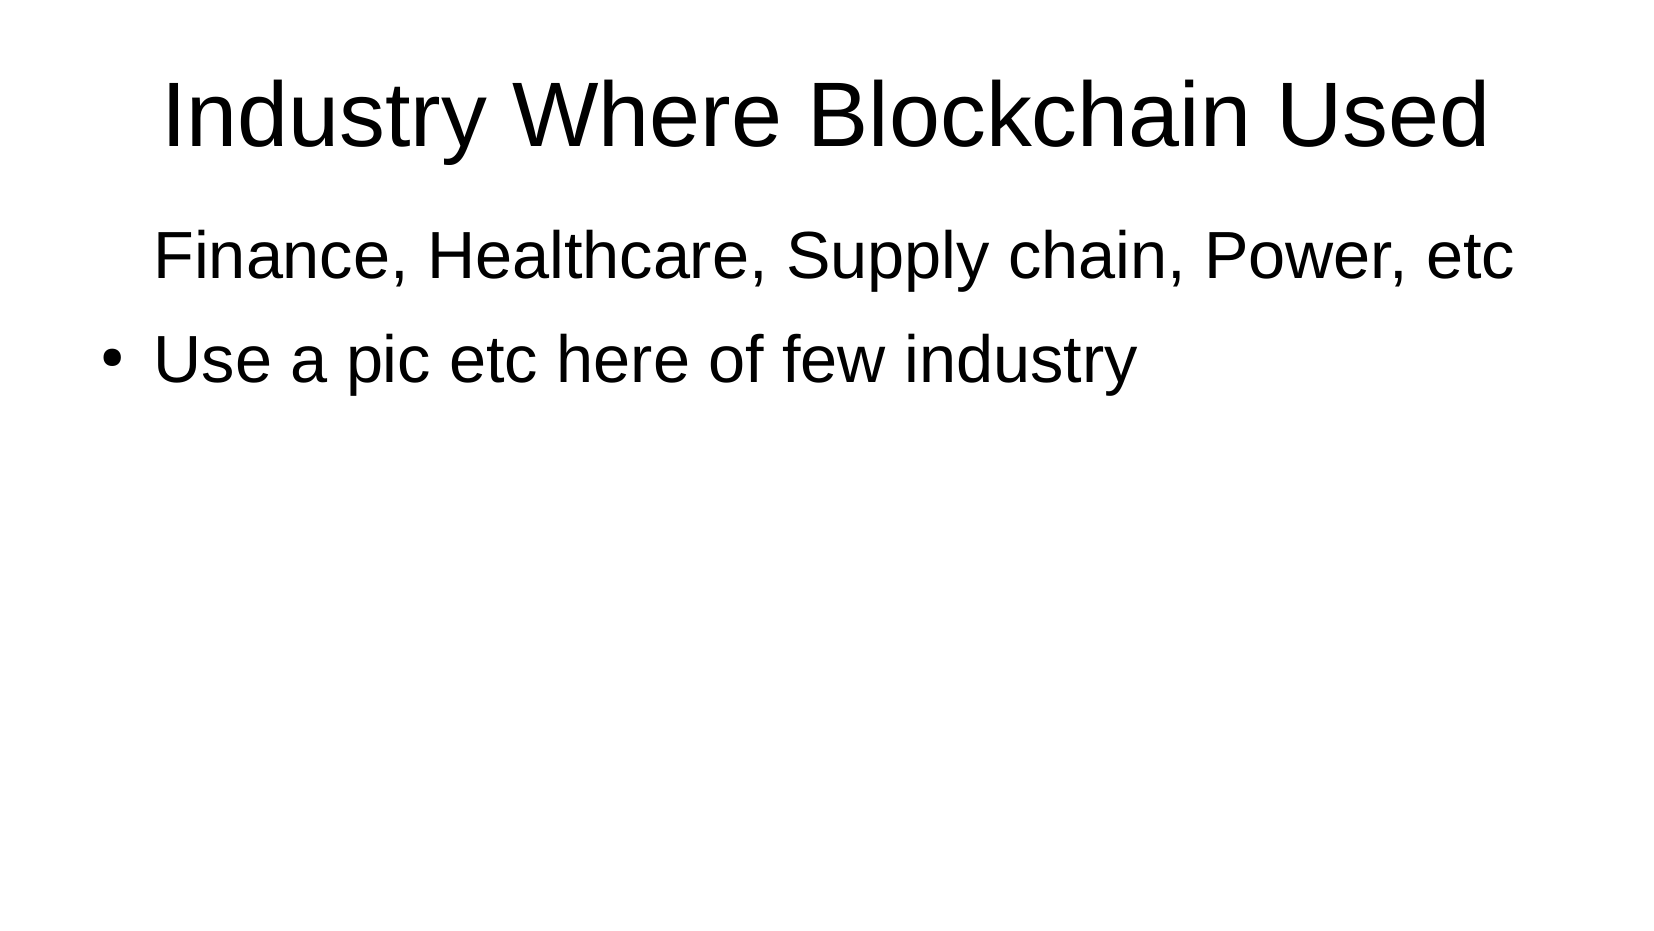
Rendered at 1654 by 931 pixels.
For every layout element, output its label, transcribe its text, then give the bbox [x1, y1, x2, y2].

list Finance, Healthcare, Supply chain, Power, etc Use a pic etc here of few industry [82, 217, 1571, 758]
title Industry Where Blockchain Used [82, 37, 1571, 193]
